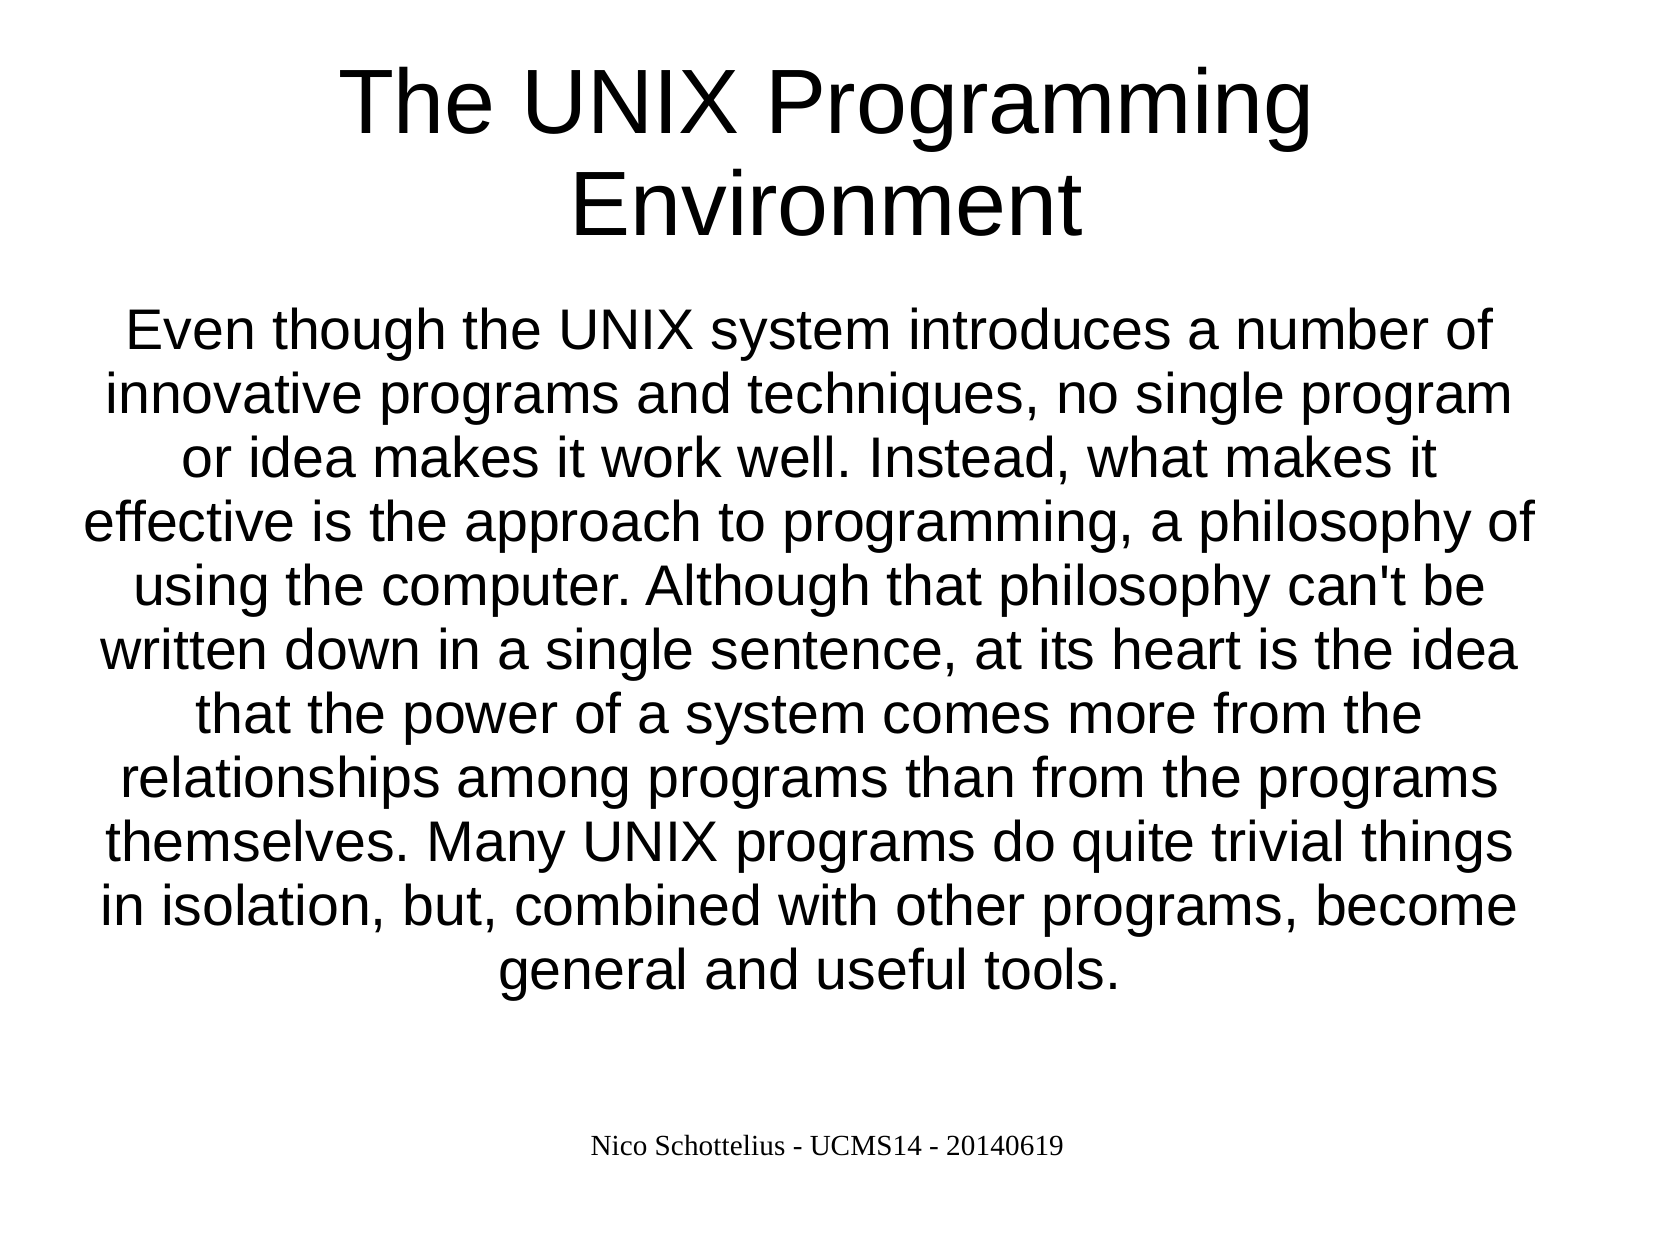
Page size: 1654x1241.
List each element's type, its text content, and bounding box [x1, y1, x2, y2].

list Even though the UNIX system introduces a number of innovative programs and techniques, no single program or idea makes it work well. Instead, what makes it effective is the approach to programming, a philosophy of using the computer. Although that philosophy can't be written down in a single sentence, at its heart is the idea that the power of a system comes more from the relationships among programs than from the programs themselves. Many UNIX programs do quite trivial things in isolation, but, combined with other programs, become general and useful tools. [82, 290, 1538, 1010]
title The UNIX Programming Environment [82, 39, 1571, 267]
